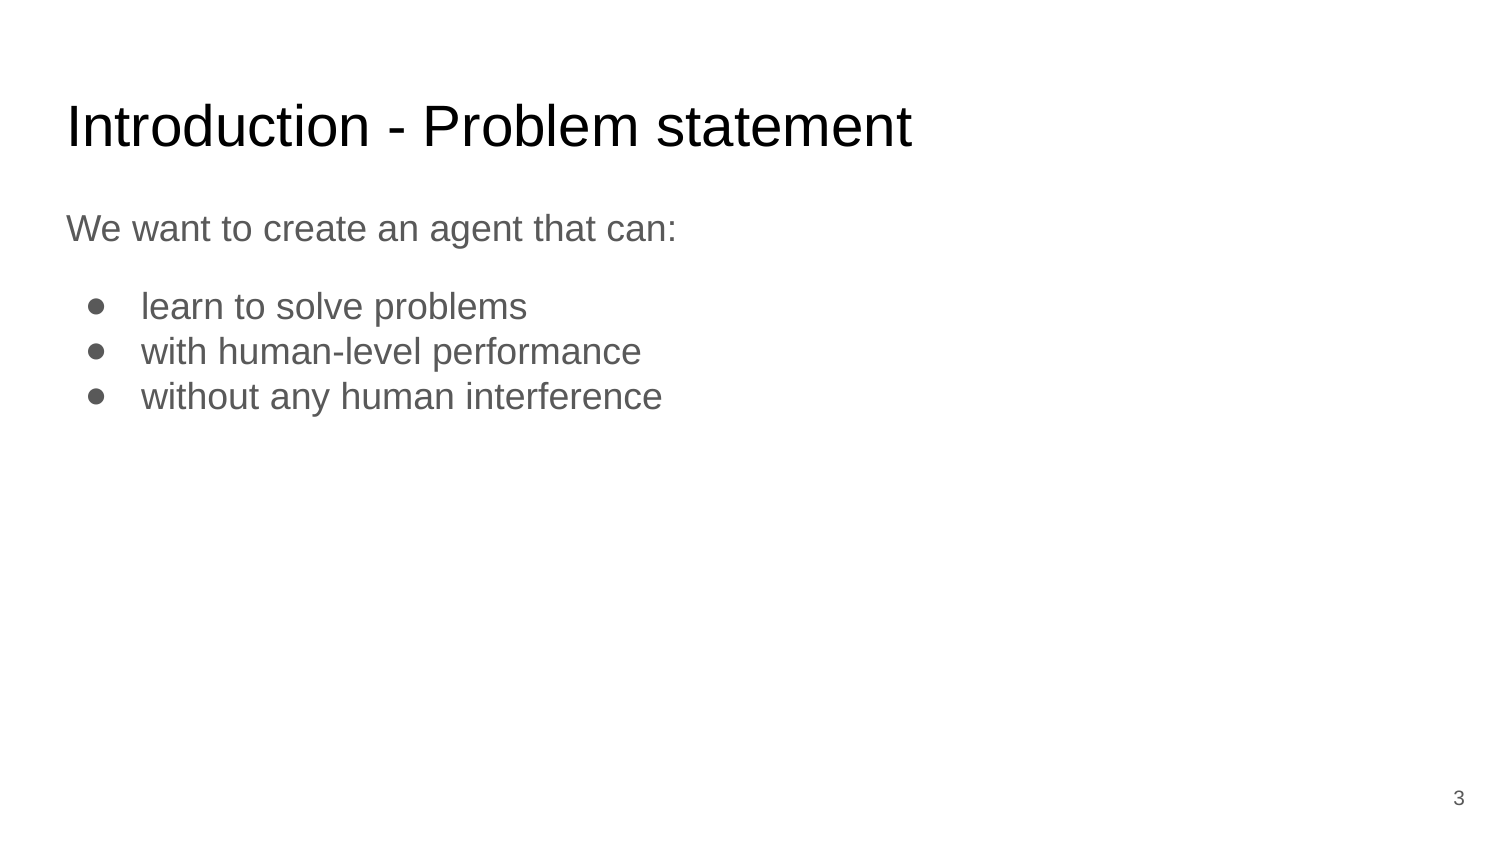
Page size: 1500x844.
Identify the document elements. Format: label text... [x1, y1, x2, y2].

slide_number <number> [1389, 764, 1480, 830]
title Introduction - Problem statement [51, 72, 1449, 167]
list We want to create an agent that can: learn to solve problems with human-level performance without any human interference [51, 189, 1449, 750]
